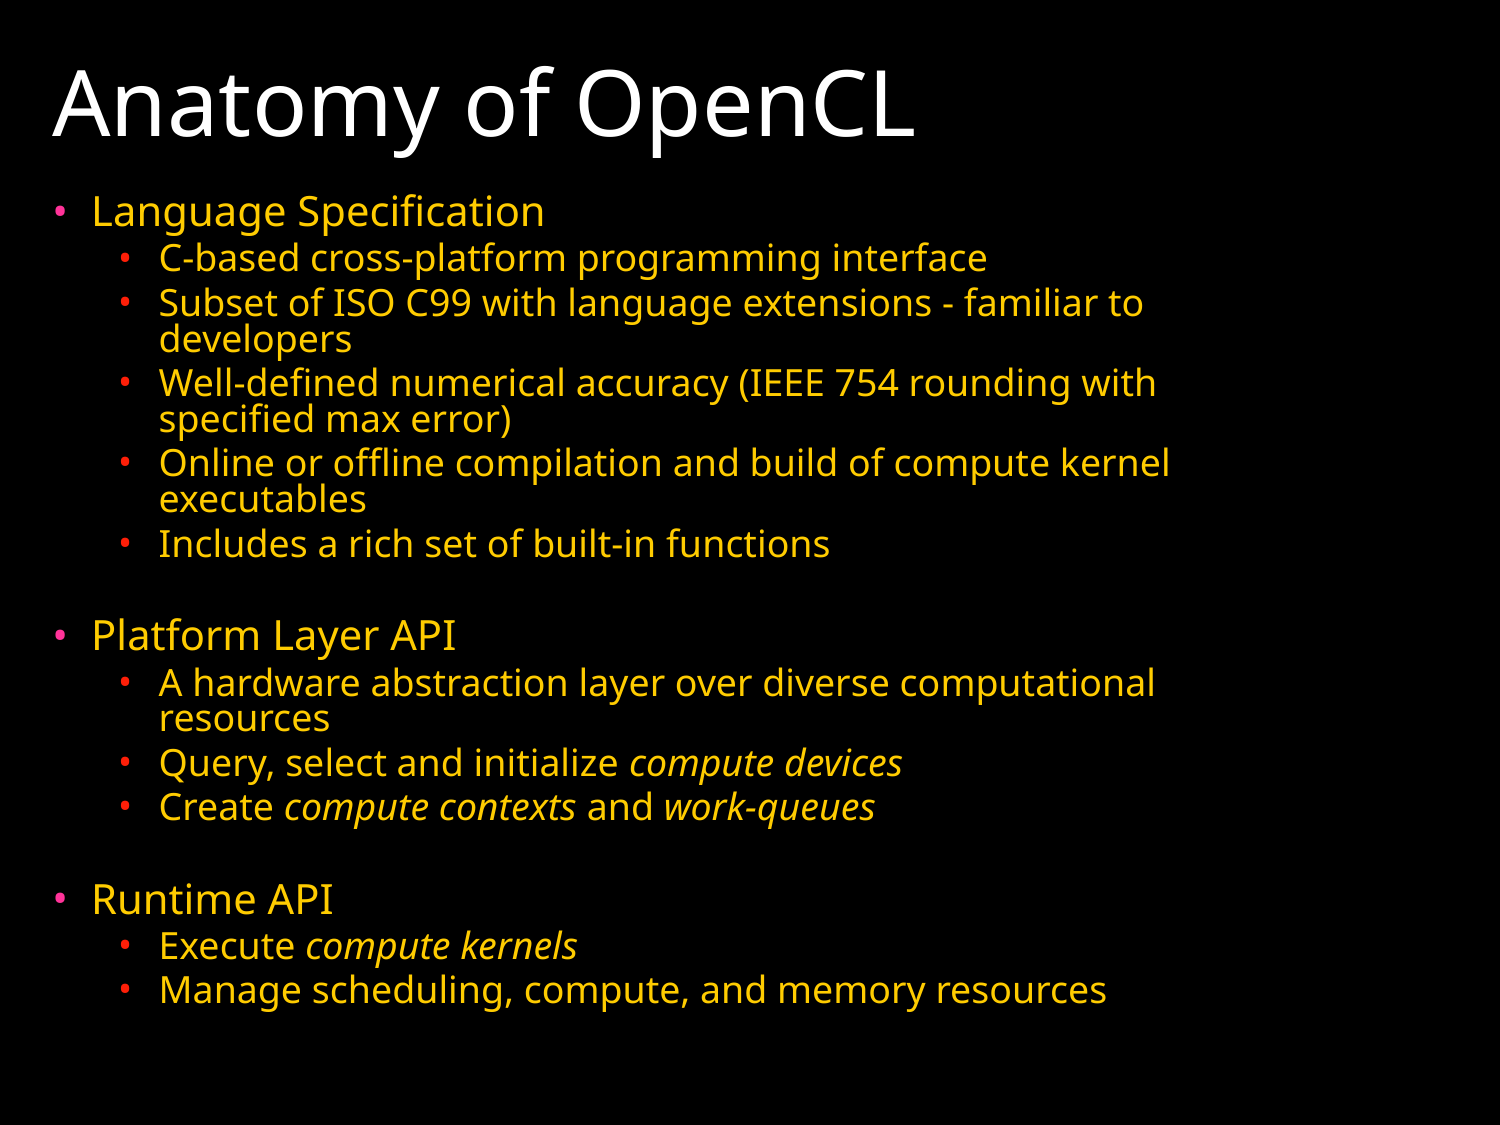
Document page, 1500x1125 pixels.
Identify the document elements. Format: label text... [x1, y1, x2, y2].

text_box Language Specification C-based cross-platform programming interface Subset of ISO C99 with language extensions - familiar to developers Well-defined numerical accuracy (IEEE 754 rounding with specified max error) Online or offline compilation and build of compute kernel executables Includes a rich set of built-in functions Platform Layer API A hardware abstraction layer over diverse computational resources Query, select and initialize compute devices Create compute contexts and work-queues Runtime API Execute compute kernels Manage scheduling, compute, and memory resources [37, 187, 1329, 1075]
text_box Anatomy of OpenCL [37, 24, 1463, 175]
